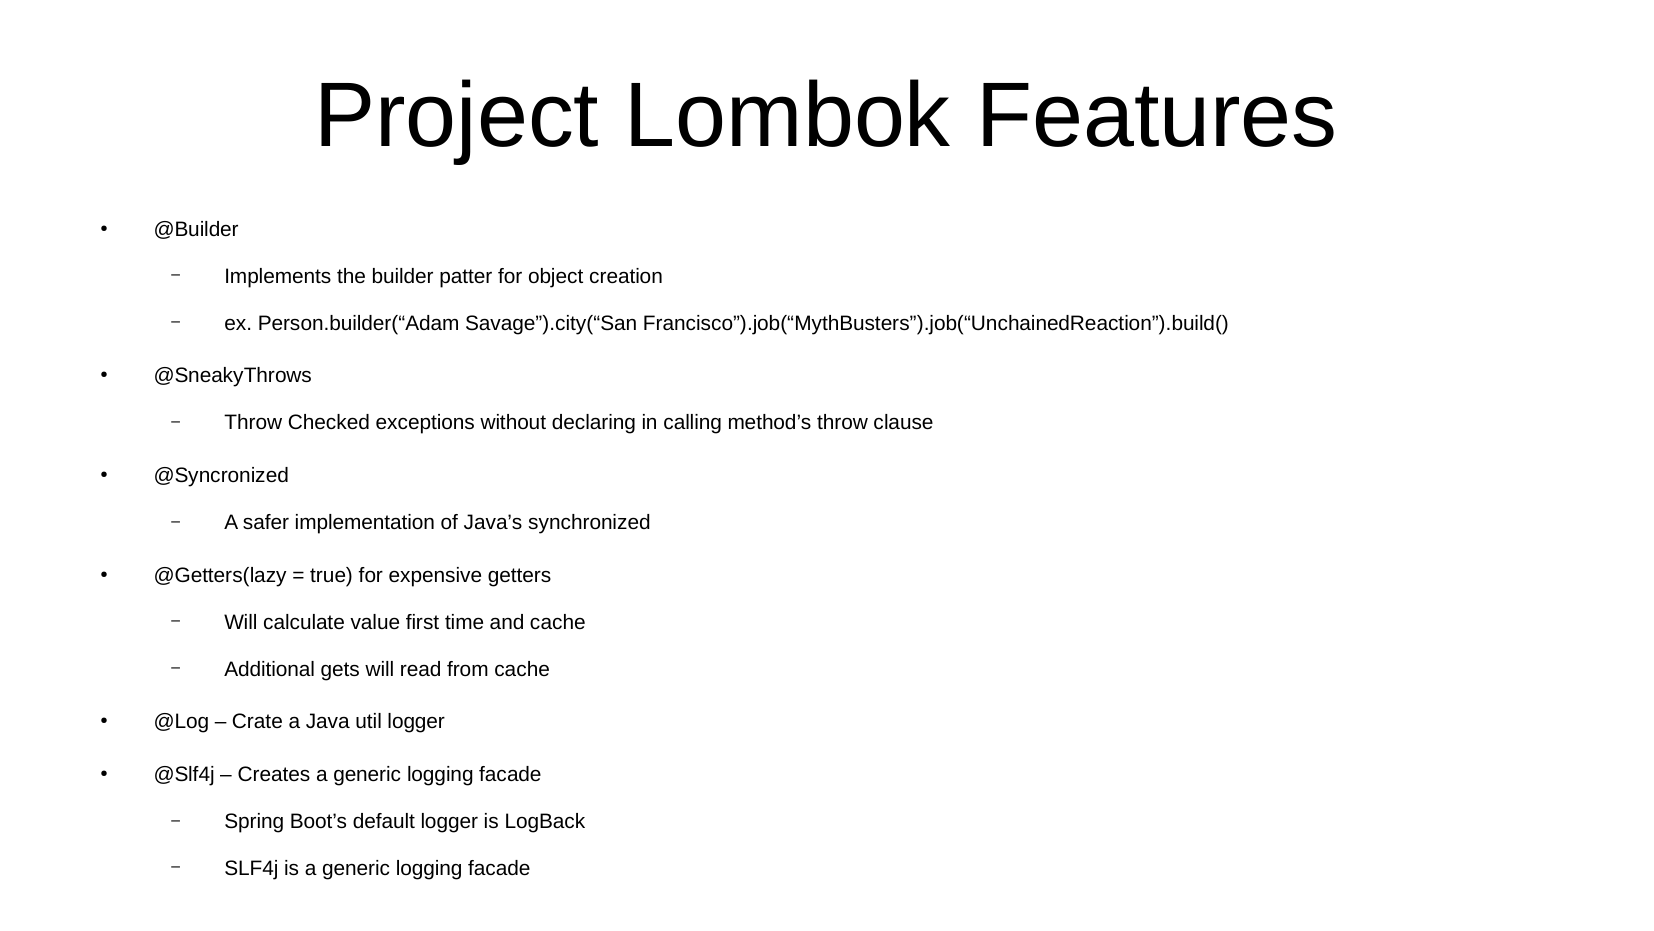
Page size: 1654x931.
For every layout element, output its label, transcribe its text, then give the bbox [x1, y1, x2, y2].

title Project Lombok Features [82, 37, 1571, 193]
list @Builder Implements the builder patter for object creation ex. Person.builder(“Adam Savage”).city(“San Francisco”).job(“MythBusters”).job(“UnchainedReaction”).build() @SneakyThrows Throw Checked exceptions without declaring in calling method’s throw clause @Syncronized A safer implementation of Java’s synchronized @Getters(lazy = true) for expensive getters Will calculate value first time and cache Additional gets will read from cache @Log – Crate a Java util logger @Slf4j – Creates a generic logging facade Spring Boot’s default logger is LogBack SLF4j is a generic logging facade [82, 217, 1613, 901]
